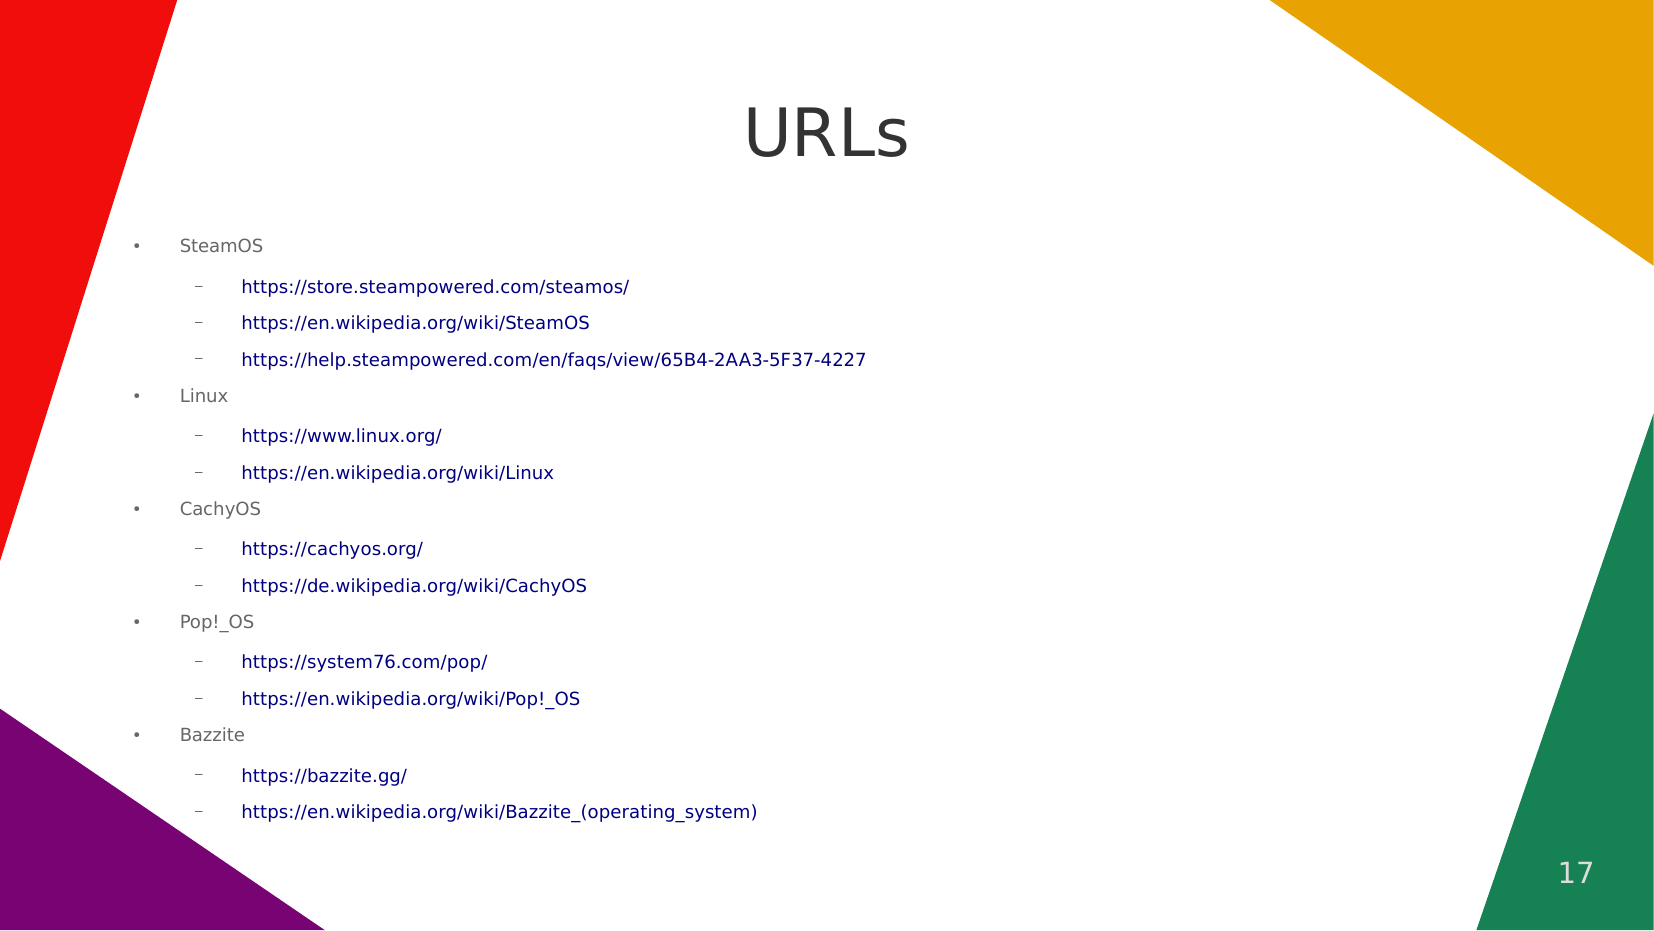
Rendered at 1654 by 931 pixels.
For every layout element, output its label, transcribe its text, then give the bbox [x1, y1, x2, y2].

title URLs [118, 59, 1536, 207]
list SteamOS https://store.steampowered.com/steamos/ https://en.wikipedia.org/wiki/SteamOS https://help.steampowered.com/en/faqs/view/65B4-2AA3-5F37-4227 Linux https://www.linux.org/ https://en.wikipedia.org/wiki/Linux CachyOS https://cachyos.org/ https://de.wikipedia.org/wiki/CachyOS Pop!_OS https://system76.com/pop/ https://en.wikipedia.org/wiki/Pop!_OS Bazzite https://bazzite.gg/ https://en.wikipedia.org/wiki/Bazzite_(operating_system) [118, 236, 1536, 827]
